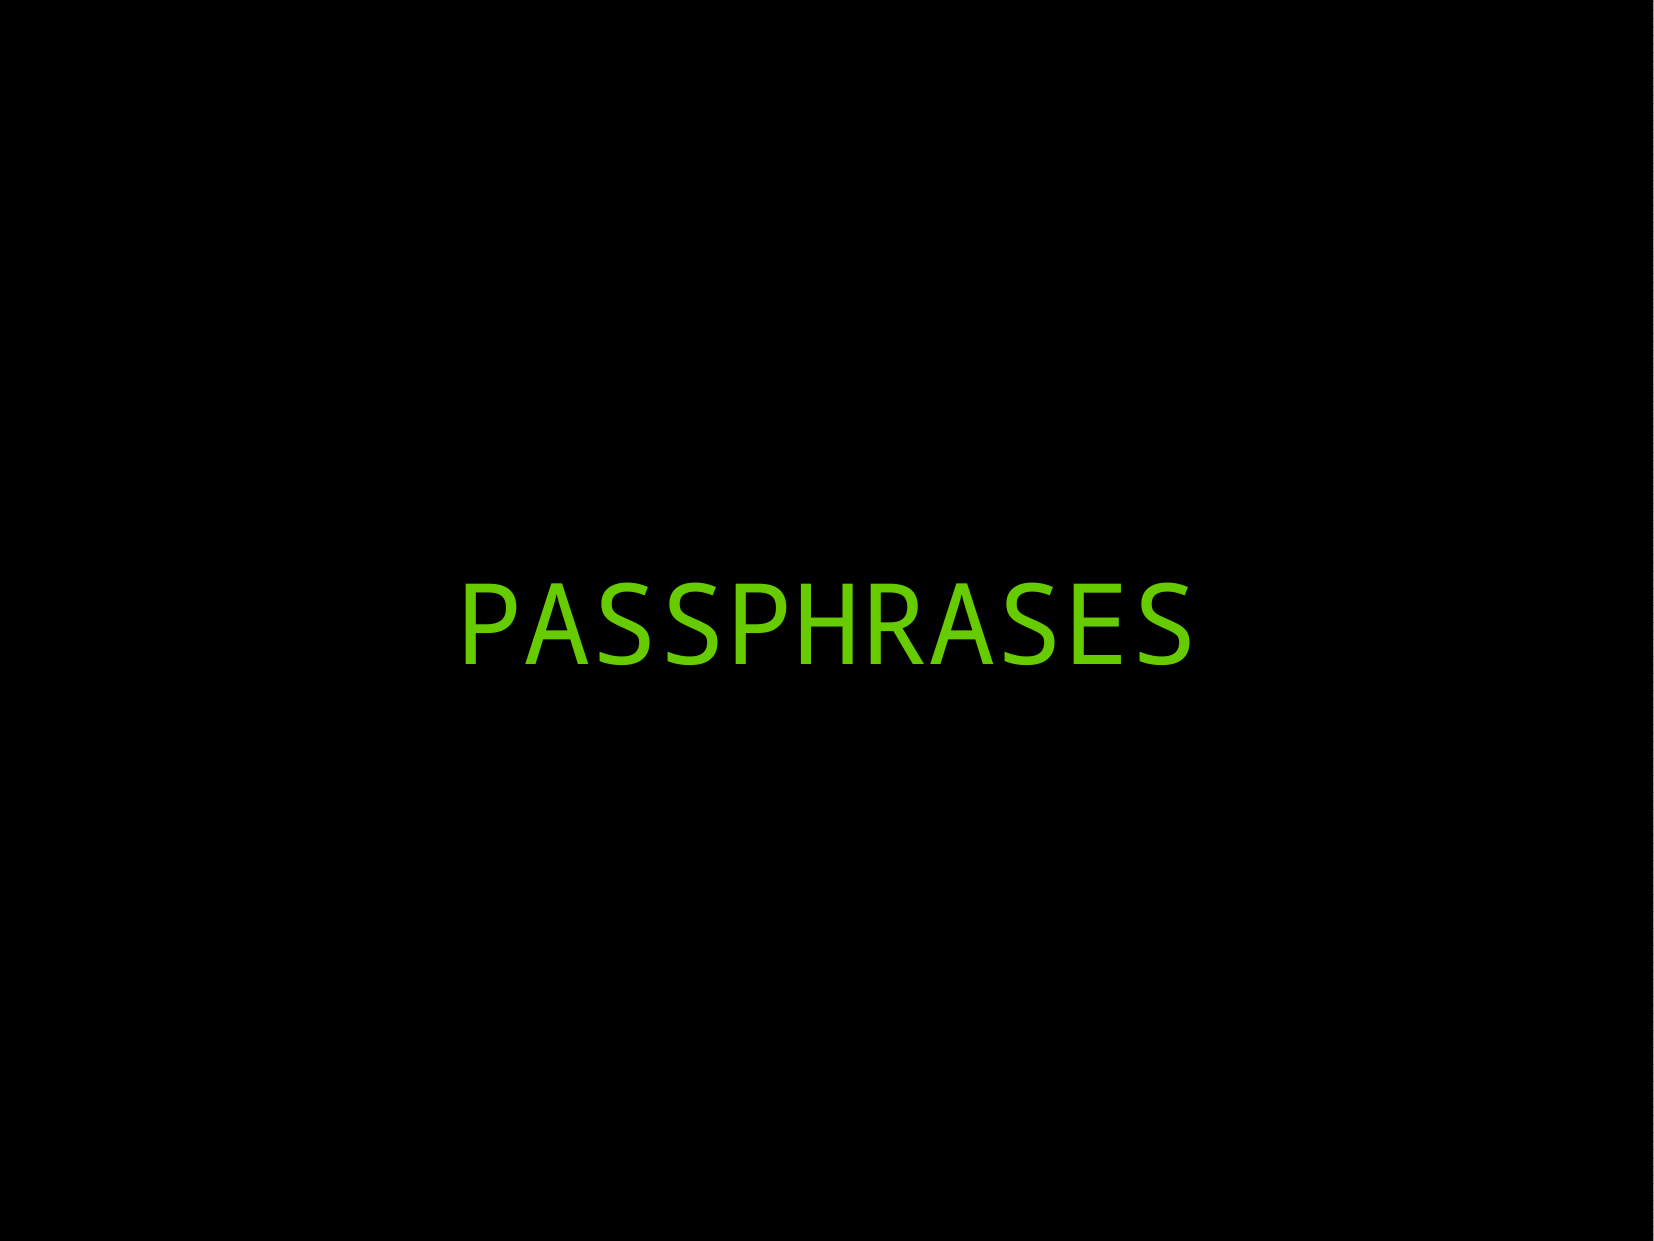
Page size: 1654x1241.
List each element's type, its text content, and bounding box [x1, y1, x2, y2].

title PASSPHRASES [0, 0, 1654, 1241]
